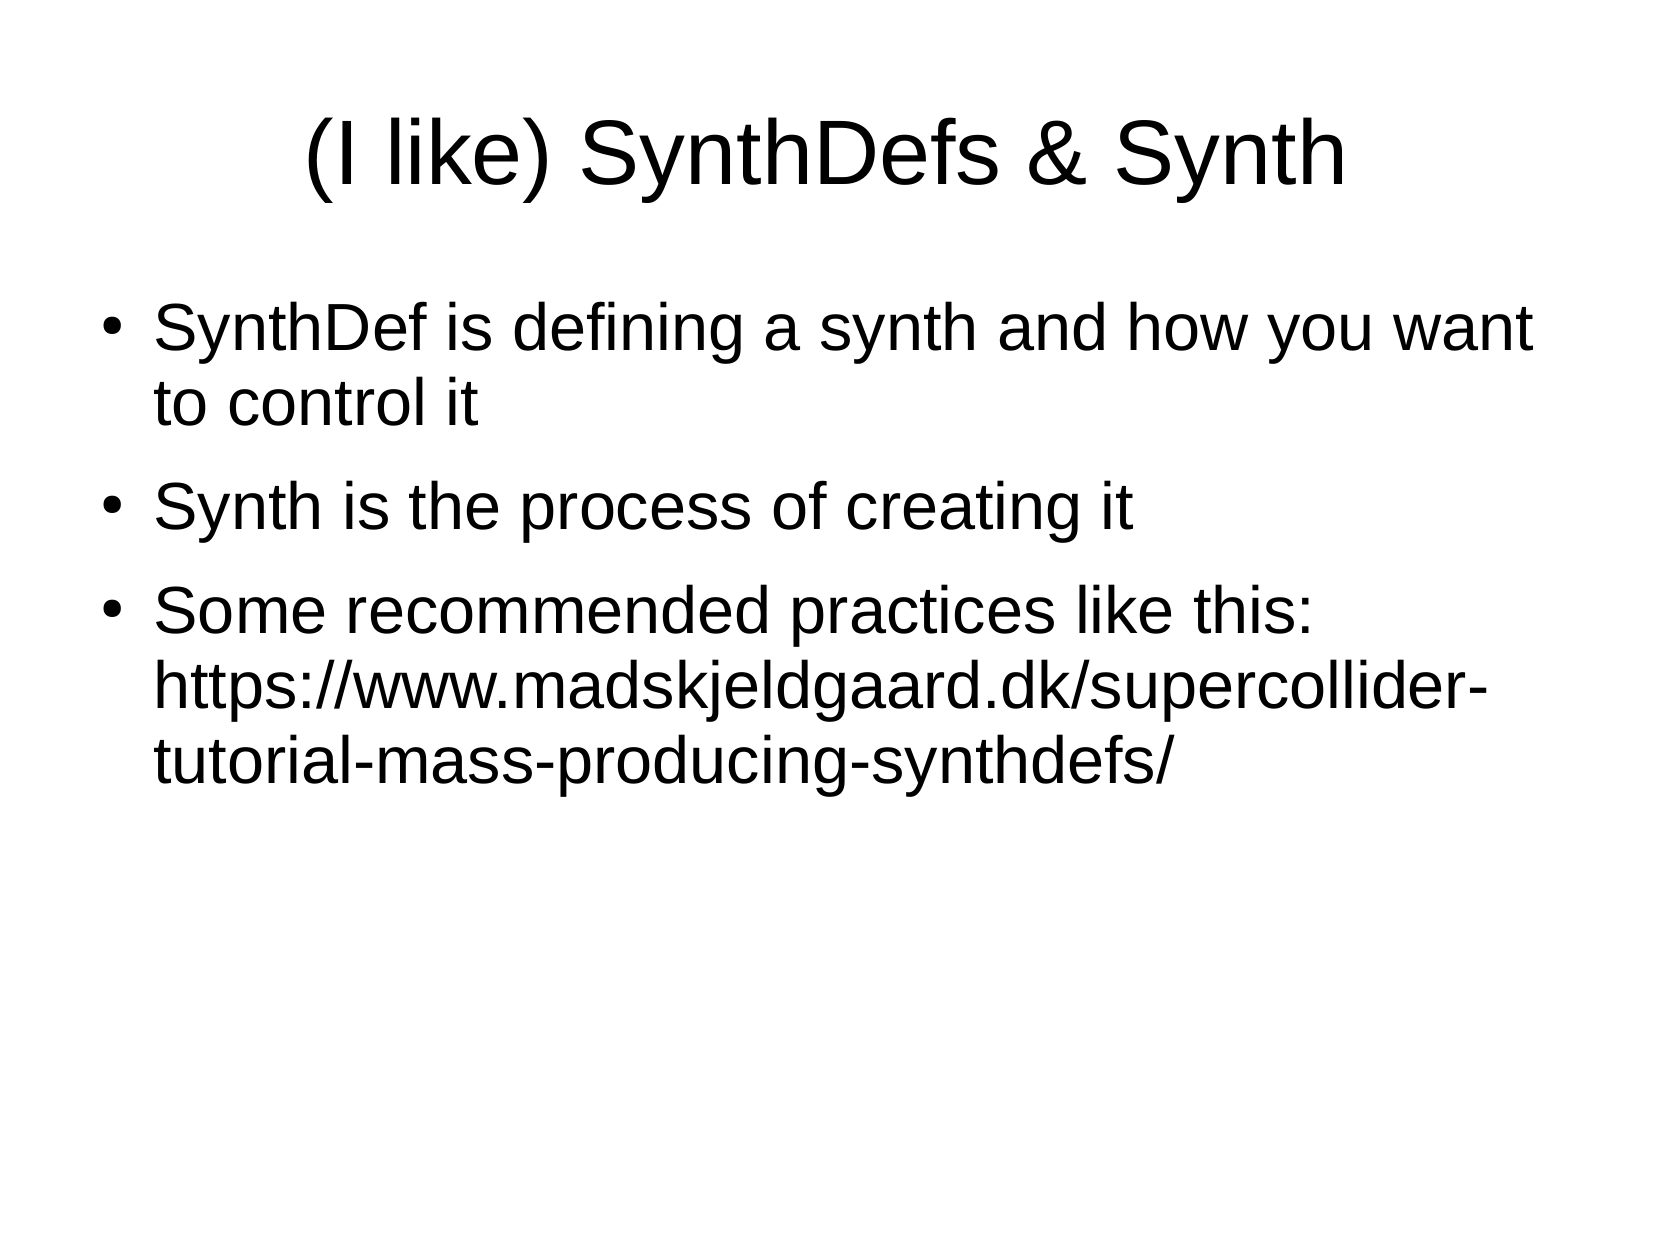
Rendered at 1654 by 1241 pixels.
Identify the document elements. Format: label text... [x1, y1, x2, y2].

list SynthDef is defining a synth and how you want to control it Synth is the process of creating it Some recommended practices like this: https://www.madskjeldgaard.dk/supercollider-tutorial-mass-producing-synthdefs/ [82, 290, 1571, 1109]
title (I like) SynthDefs & Synth [82, 49, 1571, 257]
